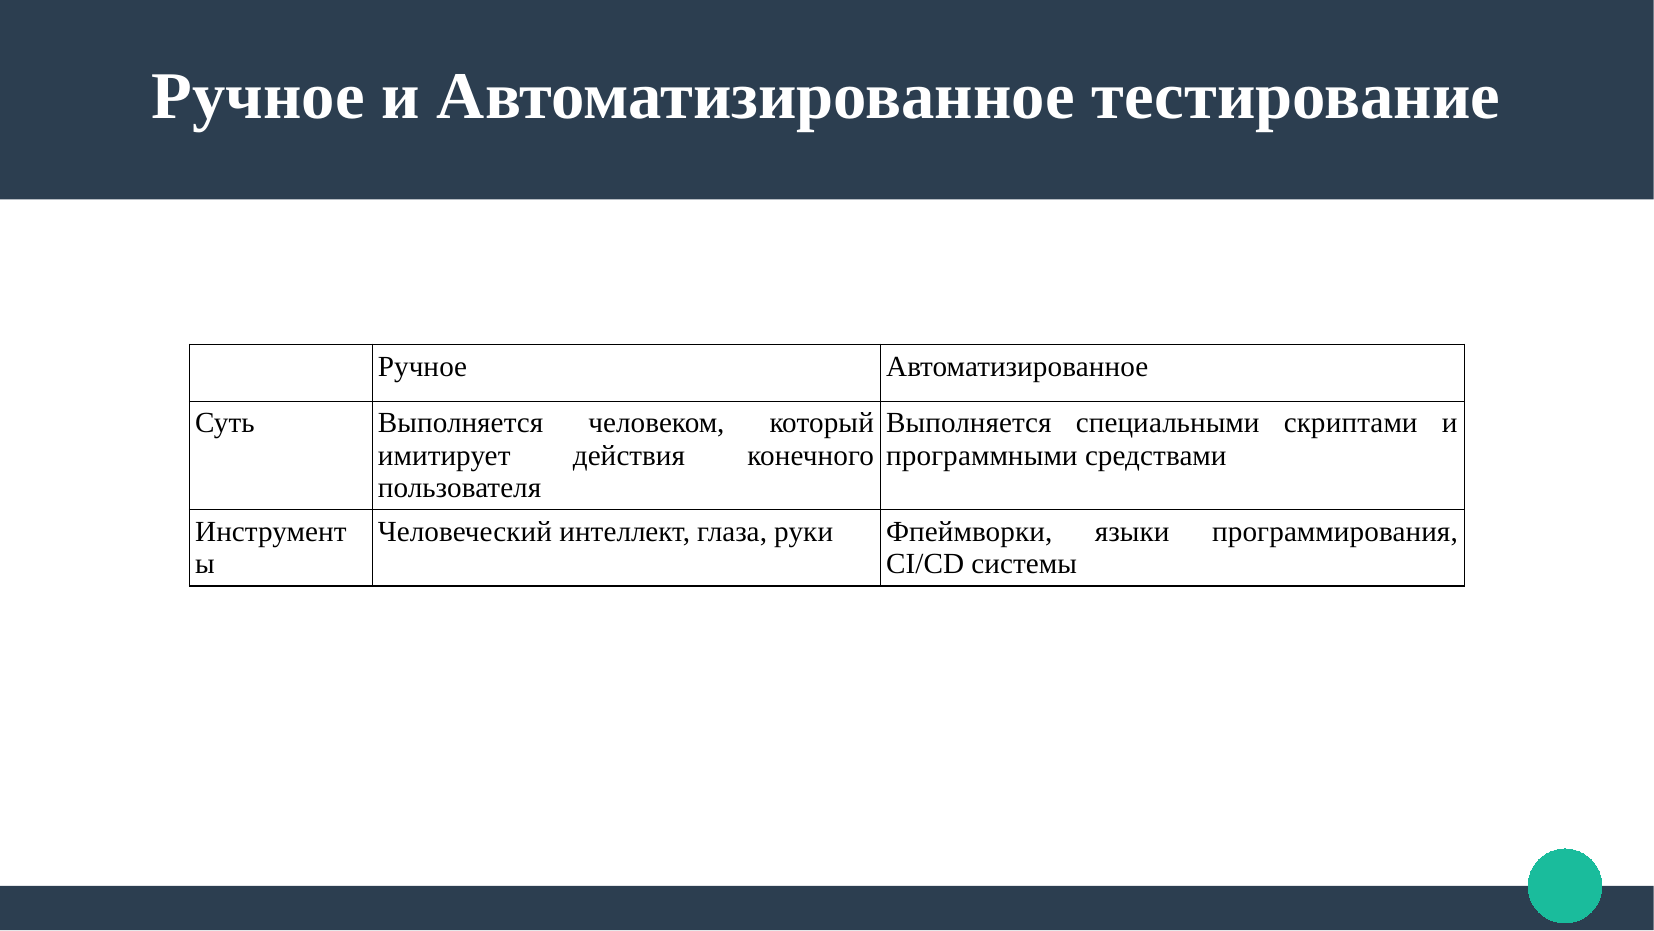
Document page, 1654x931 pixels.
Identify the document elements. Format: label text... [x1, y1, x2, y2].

table_cell Выполняется специальными скриптами и программными средствами [881, 402, 1464, 509]
table_header Автоматизированное [881, 345, 1464, 401]
table_cell Суть [190, 402, 372, 509]
title Ручное и Автоматизированное тестирование [59, 37, 1595, 155]
table_cell Человеческий интеллект, глаза, руки [373, 510, 880, 585]
table_header [190, 345, 372, 401]
table_cell Фпеймворки, языки программирования, CI/CD системы [881, 510, 1464, 585]
table_header Ручное [373, 345, 880, 401]
table_cell Инструменты [190, 510, 372, 585]
table_cell Выполняется человеком, который имитирует действия конечного пользователя [373, 402, 880, 509]
